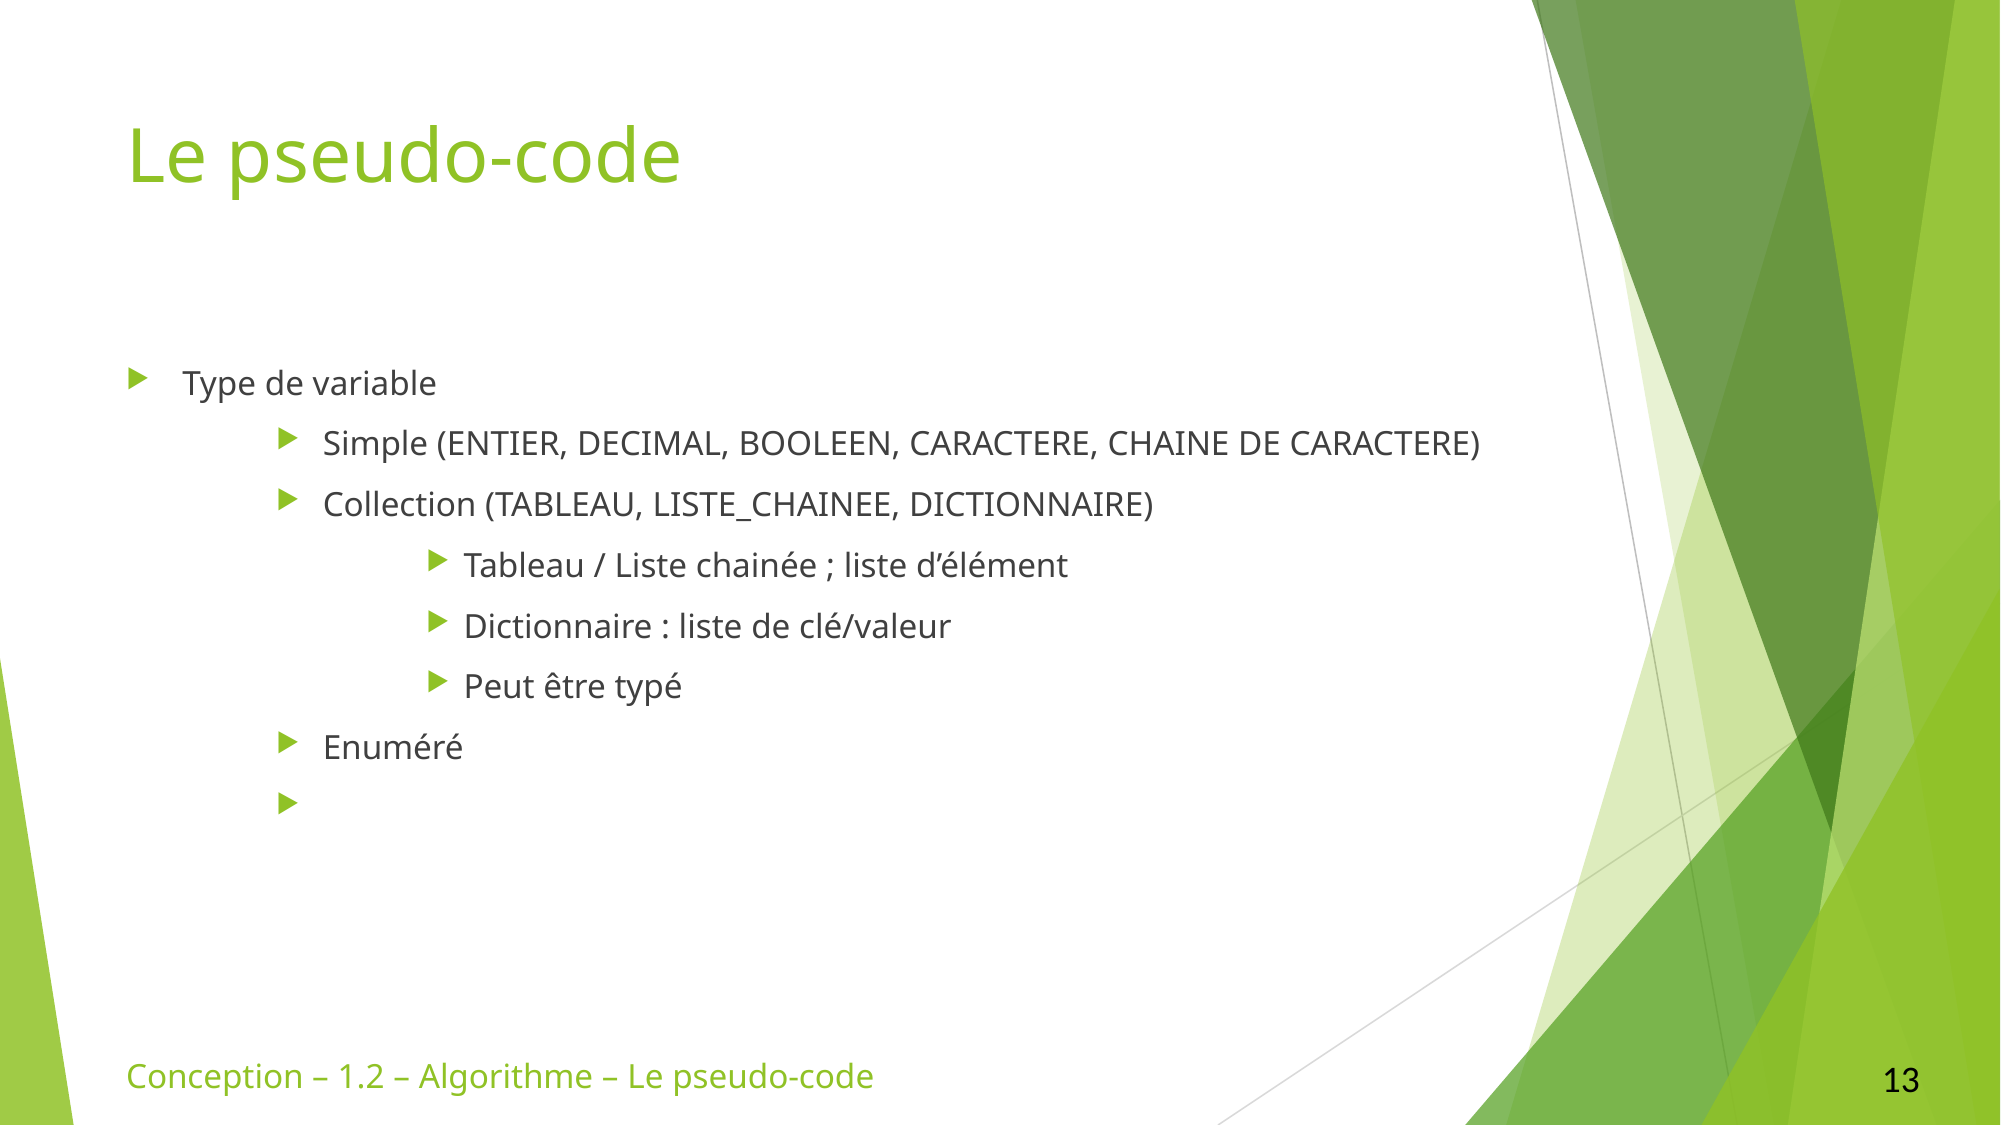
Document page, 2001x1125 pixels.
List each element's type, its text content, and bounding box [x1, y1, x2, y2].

title Le pseudo-code [111, 99, 1522, 317]
list Type de variable Simple (ENTIER, DECIMAL, BOOLEEN, CARACTERE, CHAINE DE CARACTERE) Collection (TABLEAU, LISTE_CHAINEE, DICTIONNAIRE) Tableau / Liste chainée ; liste d’élément Dictionnaire : liste de clé/valeur Peut être typé Enuméré [111, 354, 1522, 992]
text_box [1866, 1047, 1979, 1108]
text_box Conception – 1.2 – Algorithme – Le pseudo-code [111, 1047, 1094, 1109]
